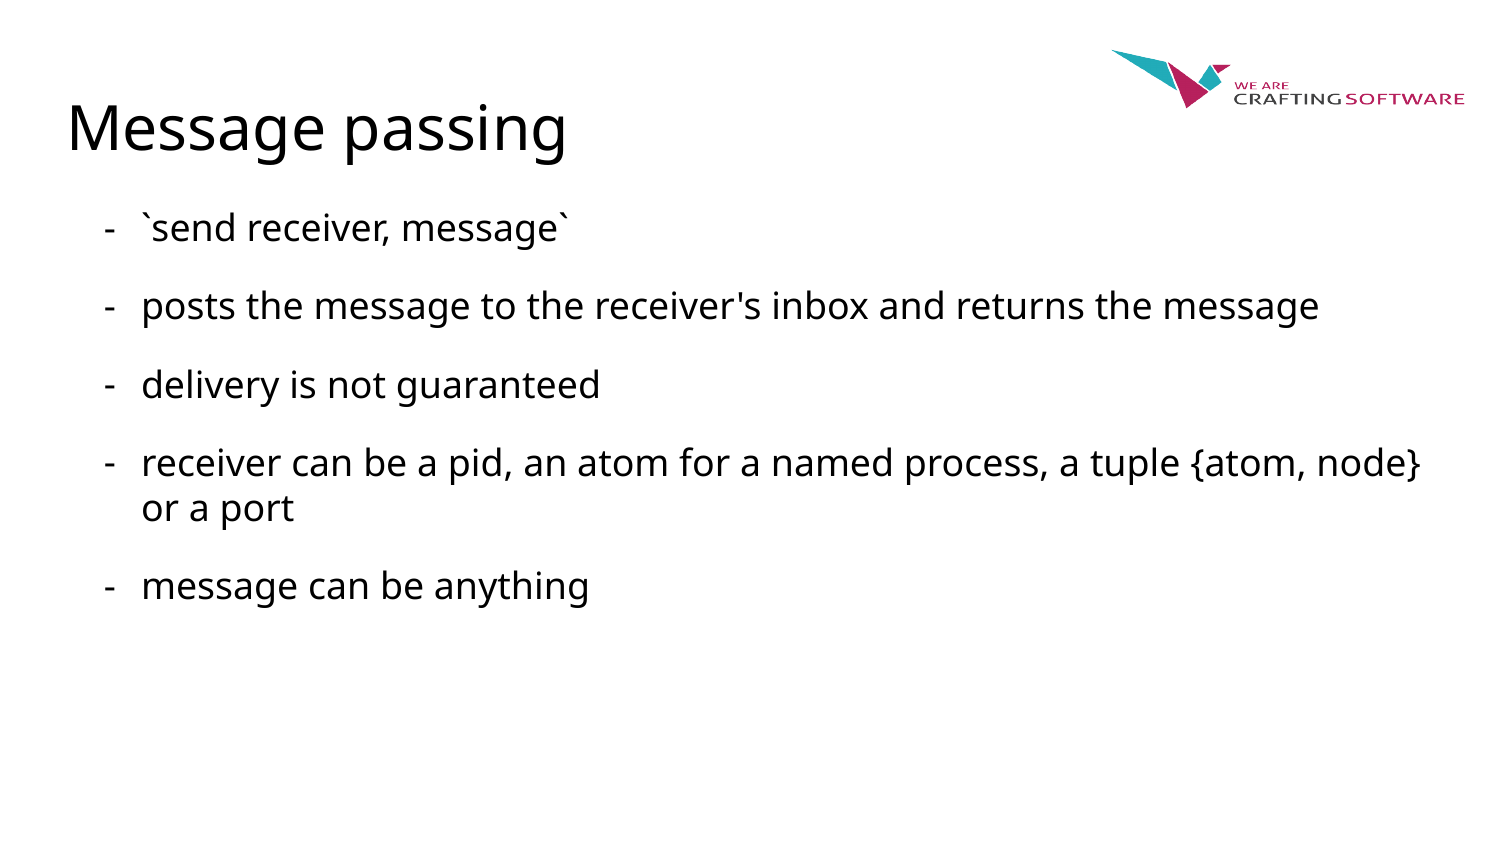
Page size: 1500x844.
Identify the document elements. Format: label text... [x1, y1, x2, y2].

title Message passing [51, 72, 1449, 167]
list `send receiver, message` posts the message to the receiver's inbox and returns the message delivery is not guaranteed receiver can be a pid, an atom for a named process, a tuple {atom, node} or a port message can be anything [51, 189, 1449, 750]
picture [1094, 0, 1481, 163]
